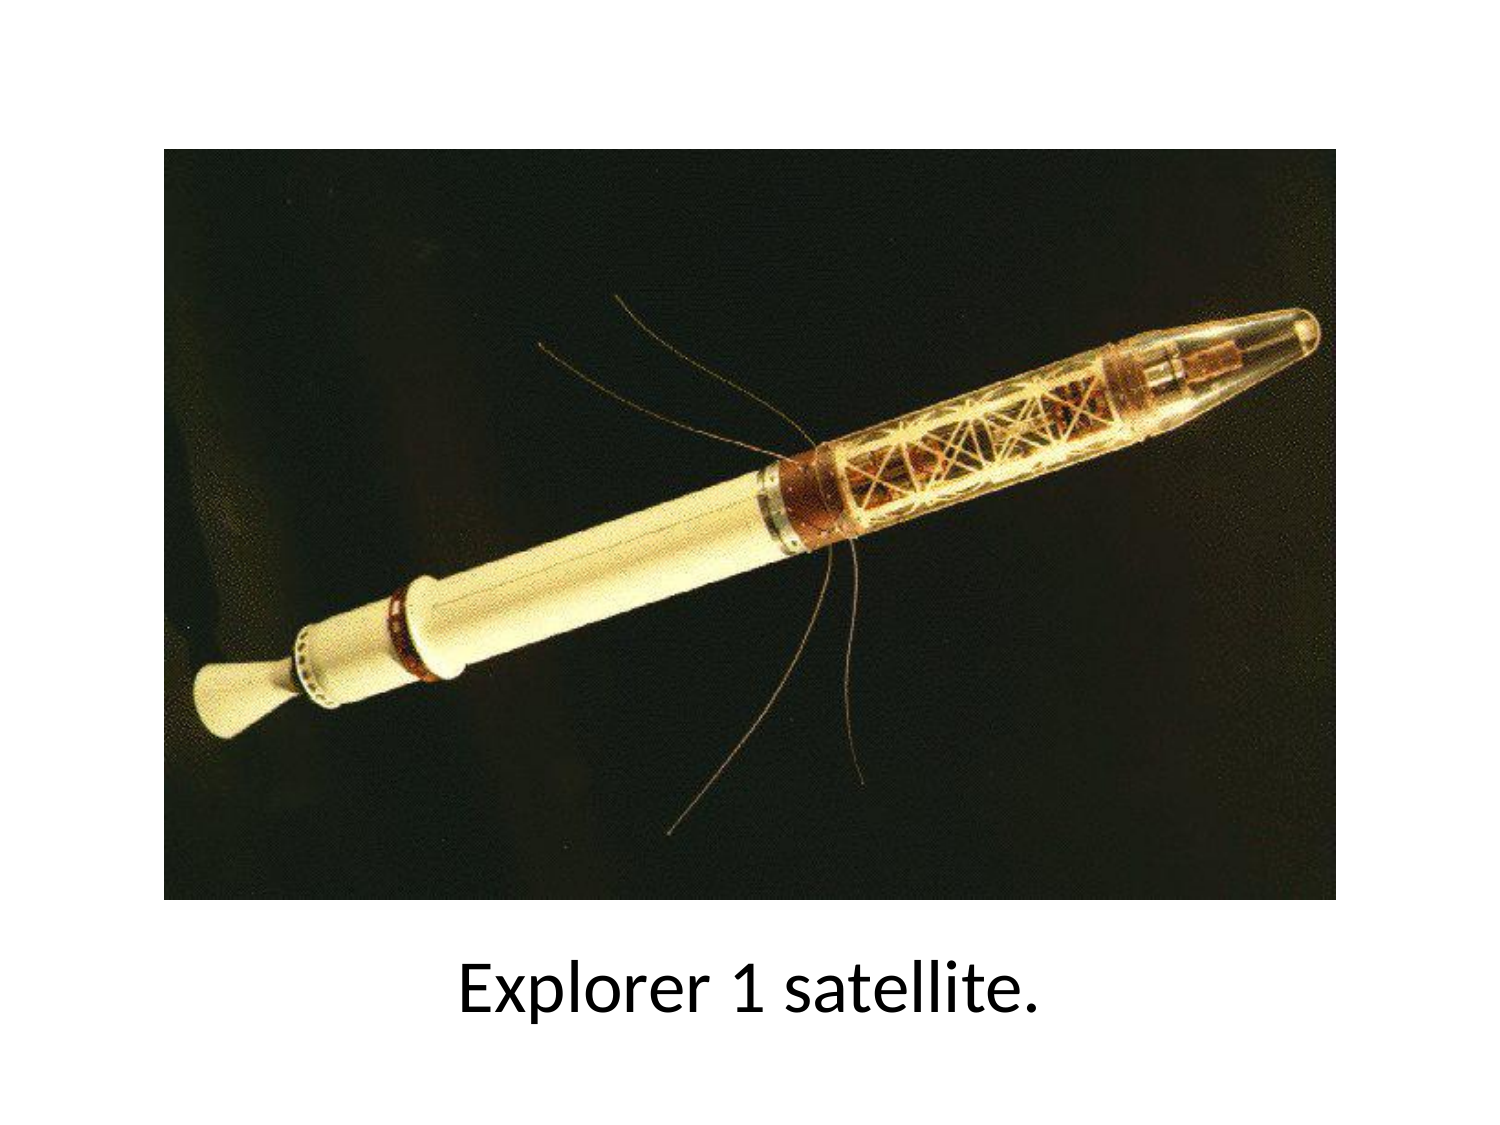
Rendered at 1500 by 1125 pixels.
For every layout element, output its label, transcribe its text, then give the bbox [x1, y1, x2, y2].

text_box Explorer 1 satellite. [442, 929, 1057, 1035]
picture [164, 149, 1336, 900]
